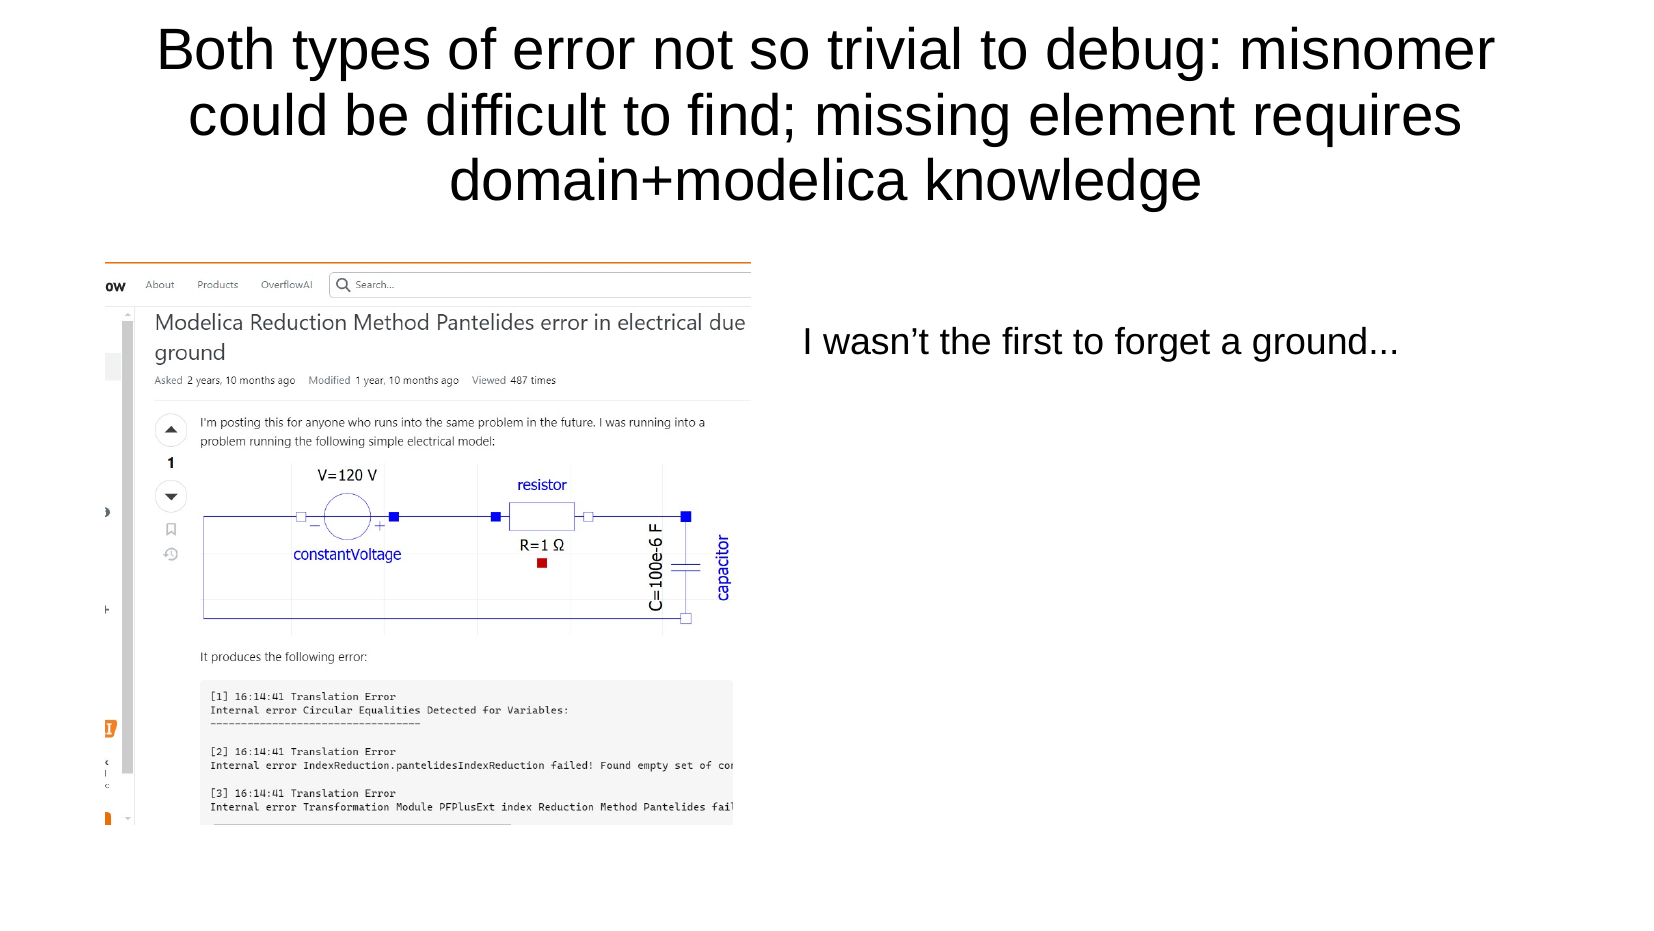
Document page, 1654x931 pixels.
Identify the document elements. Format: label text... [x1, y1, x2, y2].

picture [105, 262, 751, 299]
picture [105, 450, 751, 826]
text_box [0, 299, 1654, 518]
title Both types of error not so trivial to debug: misnomer could be difficult to find; missing element requires domain+modelica knowledge [82, 17, 1571, 213]
